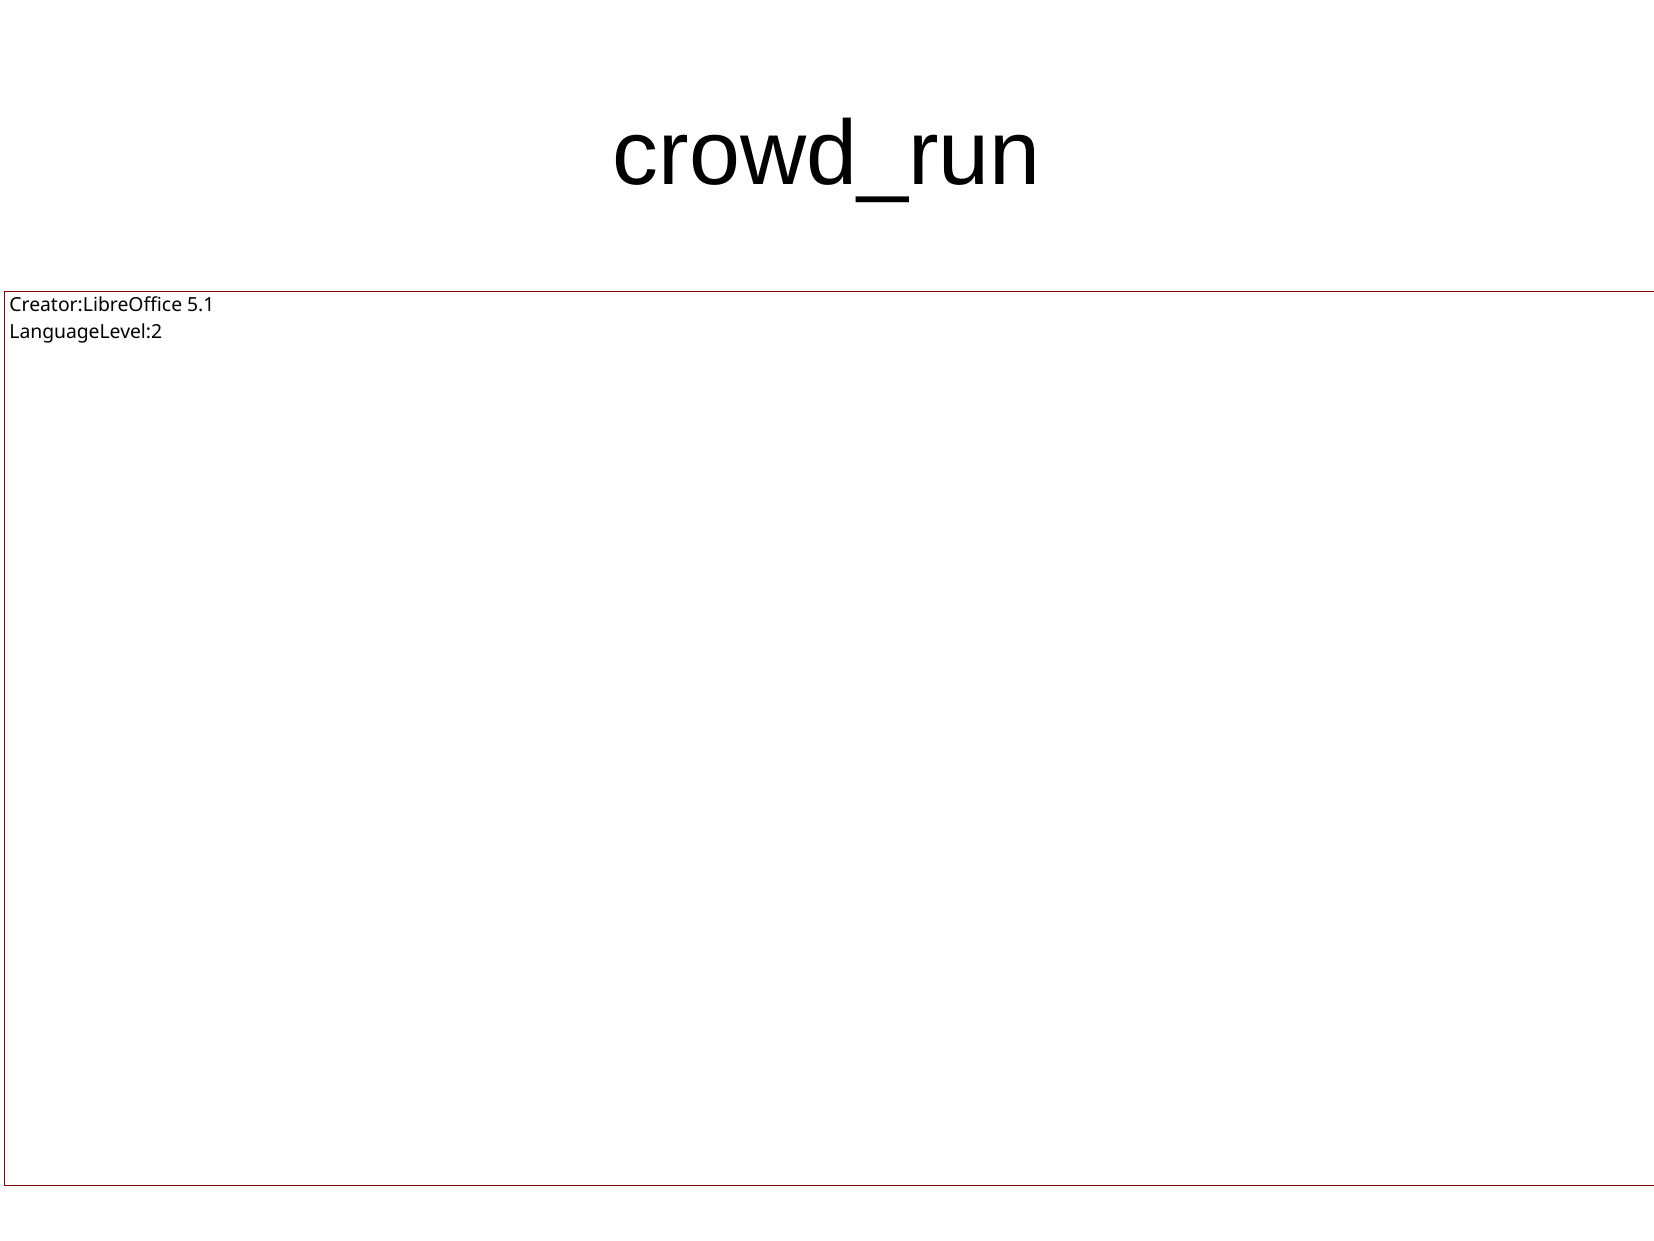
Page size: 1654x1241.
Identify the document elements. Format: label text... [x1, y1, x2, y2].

picture [3, 290, 1654, 1186]
title crowd_run [82, 49, 1571, 257]
